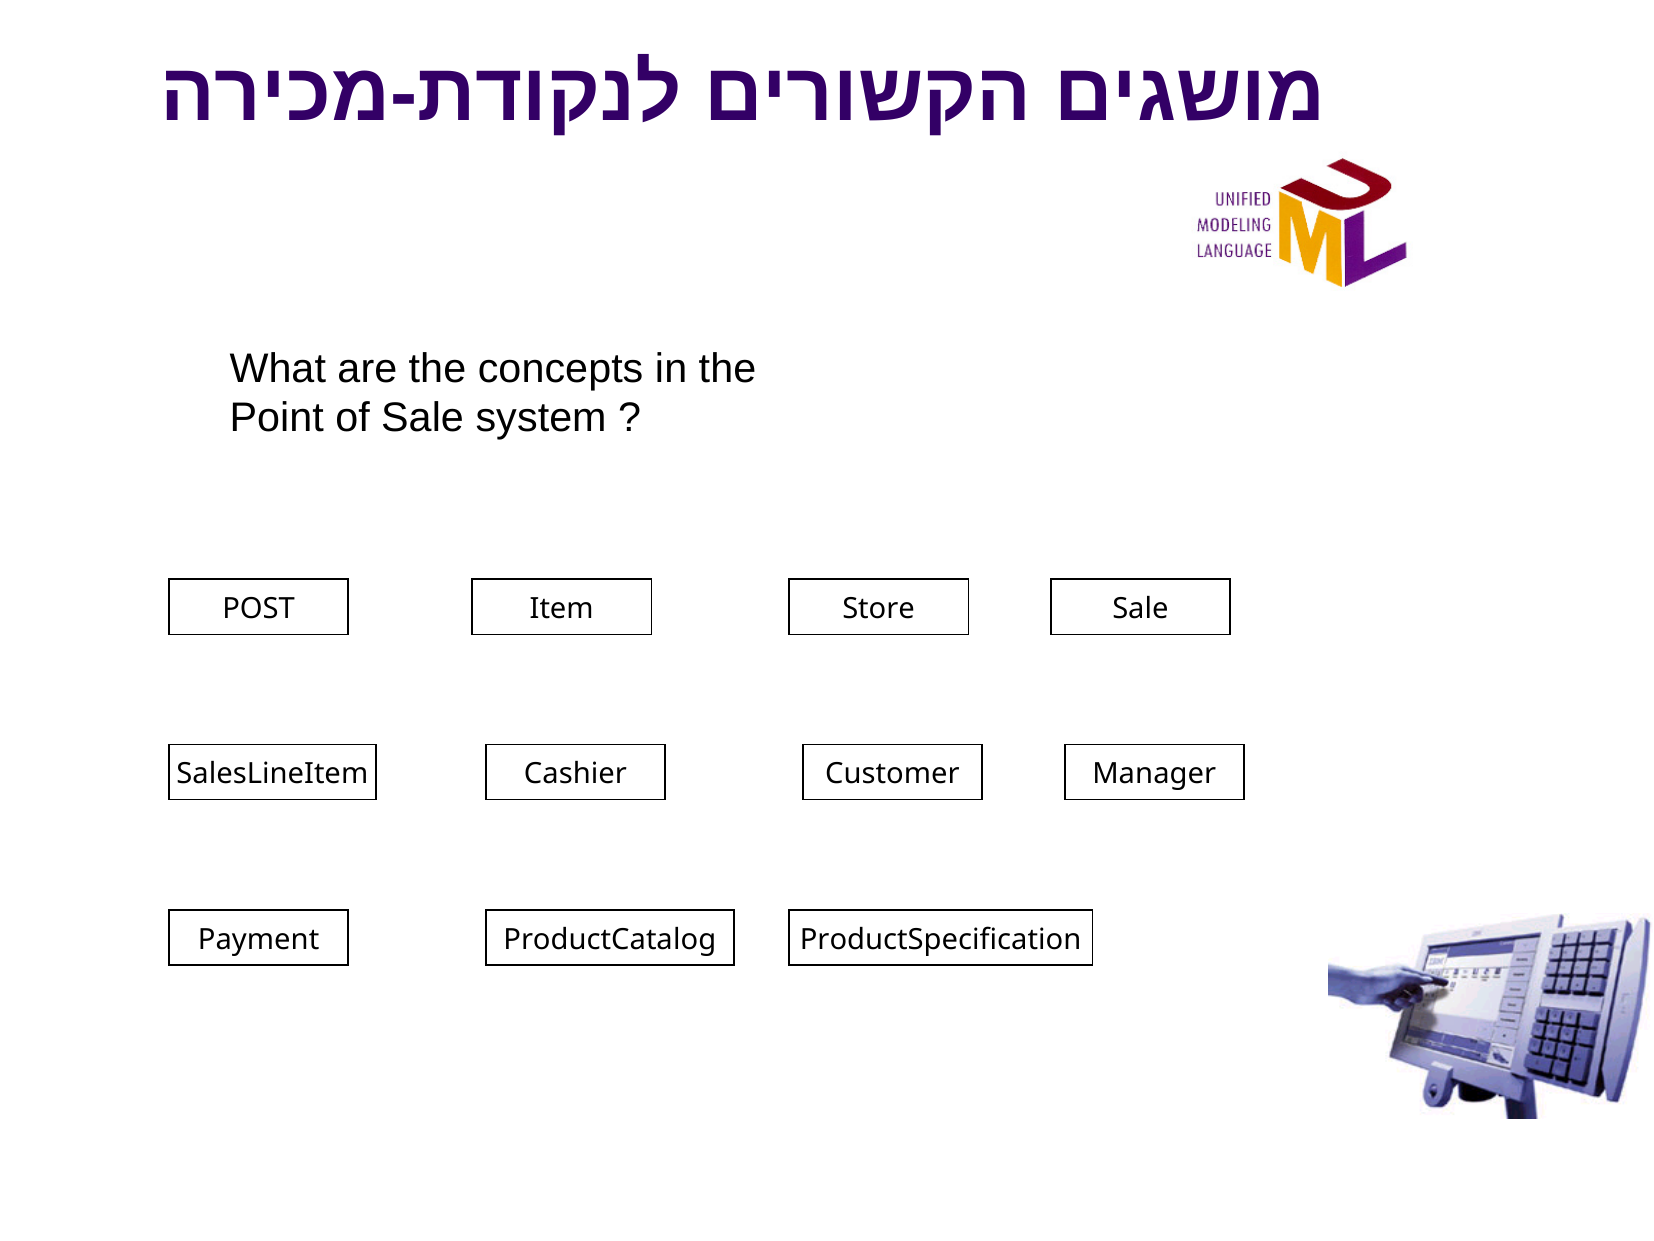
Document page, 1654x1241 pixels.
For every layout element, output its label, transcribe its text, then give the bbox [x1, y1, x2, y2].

title מושגים הקשורים לנקודת-מכירה [60, 45, 1426, 145]
text_box Customer [802, 744, 983, 800]
picture [1328, 913, 1654, 1119]
text_box What are the concepts in the Point of Sale system ? [214, 333, 783, 448]
text_box Sale [1051, 579, 1231, 635]
text_box Item [472, 579, 652, 635]
text_box Payment [169, 909, 349, 965]
text_box ProductCatalog [485, 909, 735, 965]
text_box Manager [1064, 744, 1244, 800]
text_box SalesLineItem [169, 744, 376, 800]
text_box ProductSpecification [789, 909, 1093, 965]
text_box POST [169, 579, 349, 635]
text_box Store [789, 579, 969, 635]
picture [1191, 151, 1422, 295]
text_box Cashier [485, 744, 666, 800]
